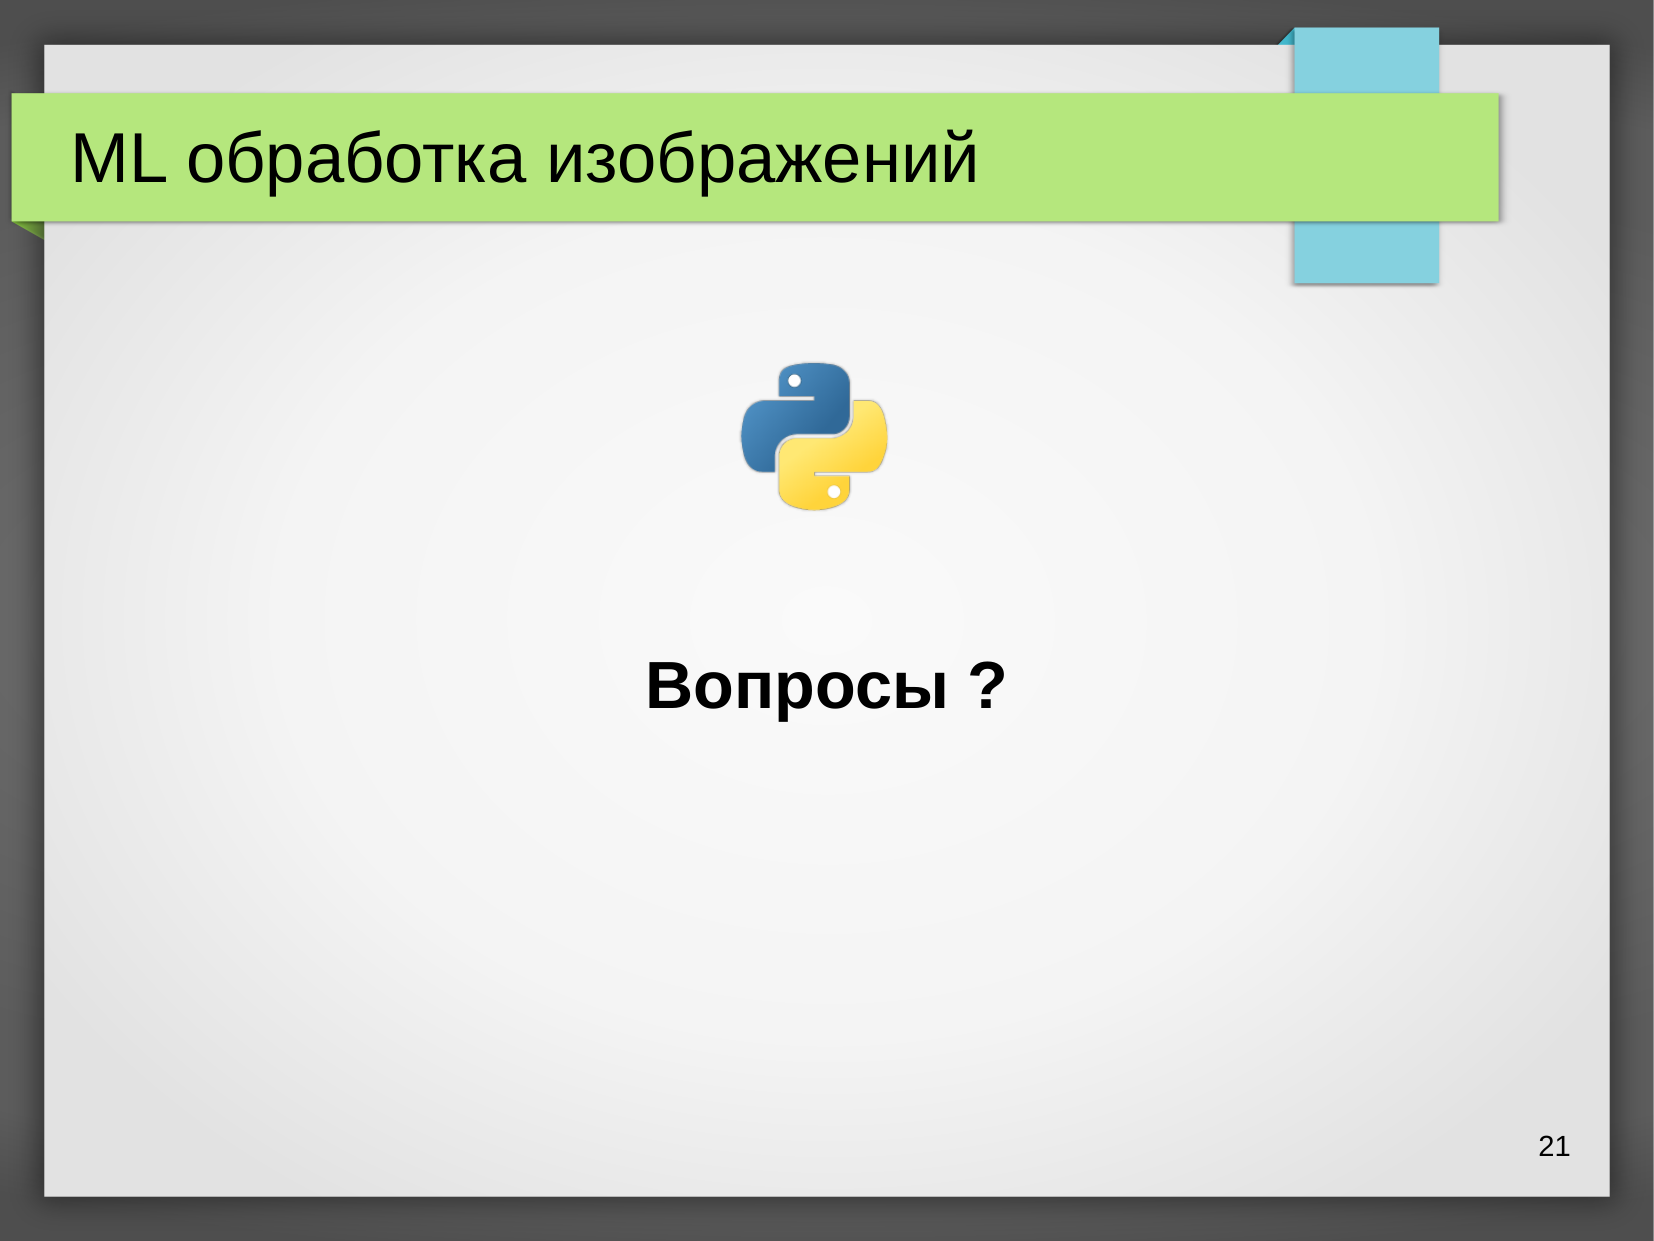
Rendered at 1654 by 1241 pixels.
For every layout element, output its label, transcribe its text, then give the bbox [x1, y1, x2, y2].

picture [0, 0, 1654, 1241]
title ML обработка изображений [70, 118, 1205, 199]
subtitle Вопросы ? [82, 236, 1571, 1134]
